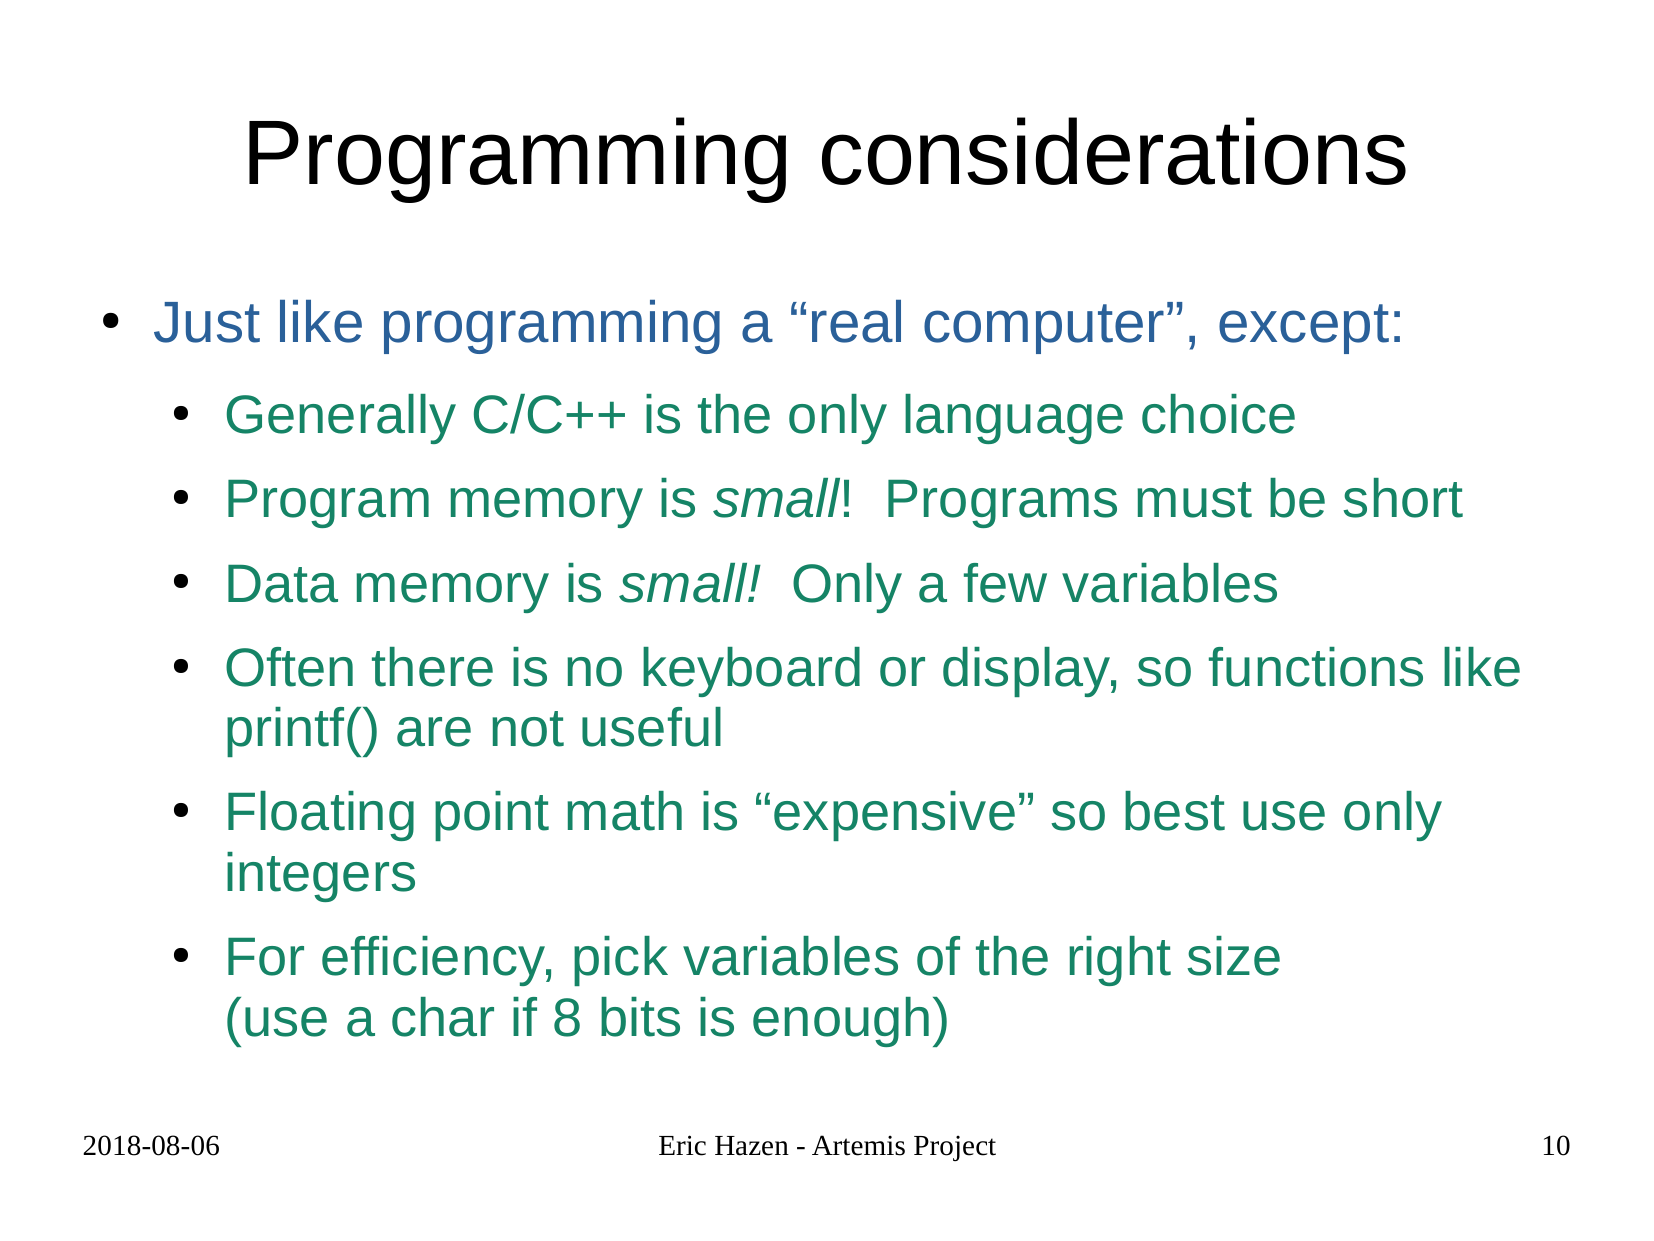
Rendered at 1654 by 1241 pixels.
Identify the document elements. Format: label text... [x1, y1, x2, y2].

title Programming considerations [82, 49, 1571, 257]
list Just like programming a “real computer”, except: Generally C/C++ is the only language choice Program memory is small! Programs must be short Data memory is small! Only a few variables Often there is no keyboard or display, so functions like printf() are not useful Floating point math is “expensive” so best use only integers For efficiency, pick variables of the right size (use a char if 8 bits is enough) [82, 290, 1571, 1048]
